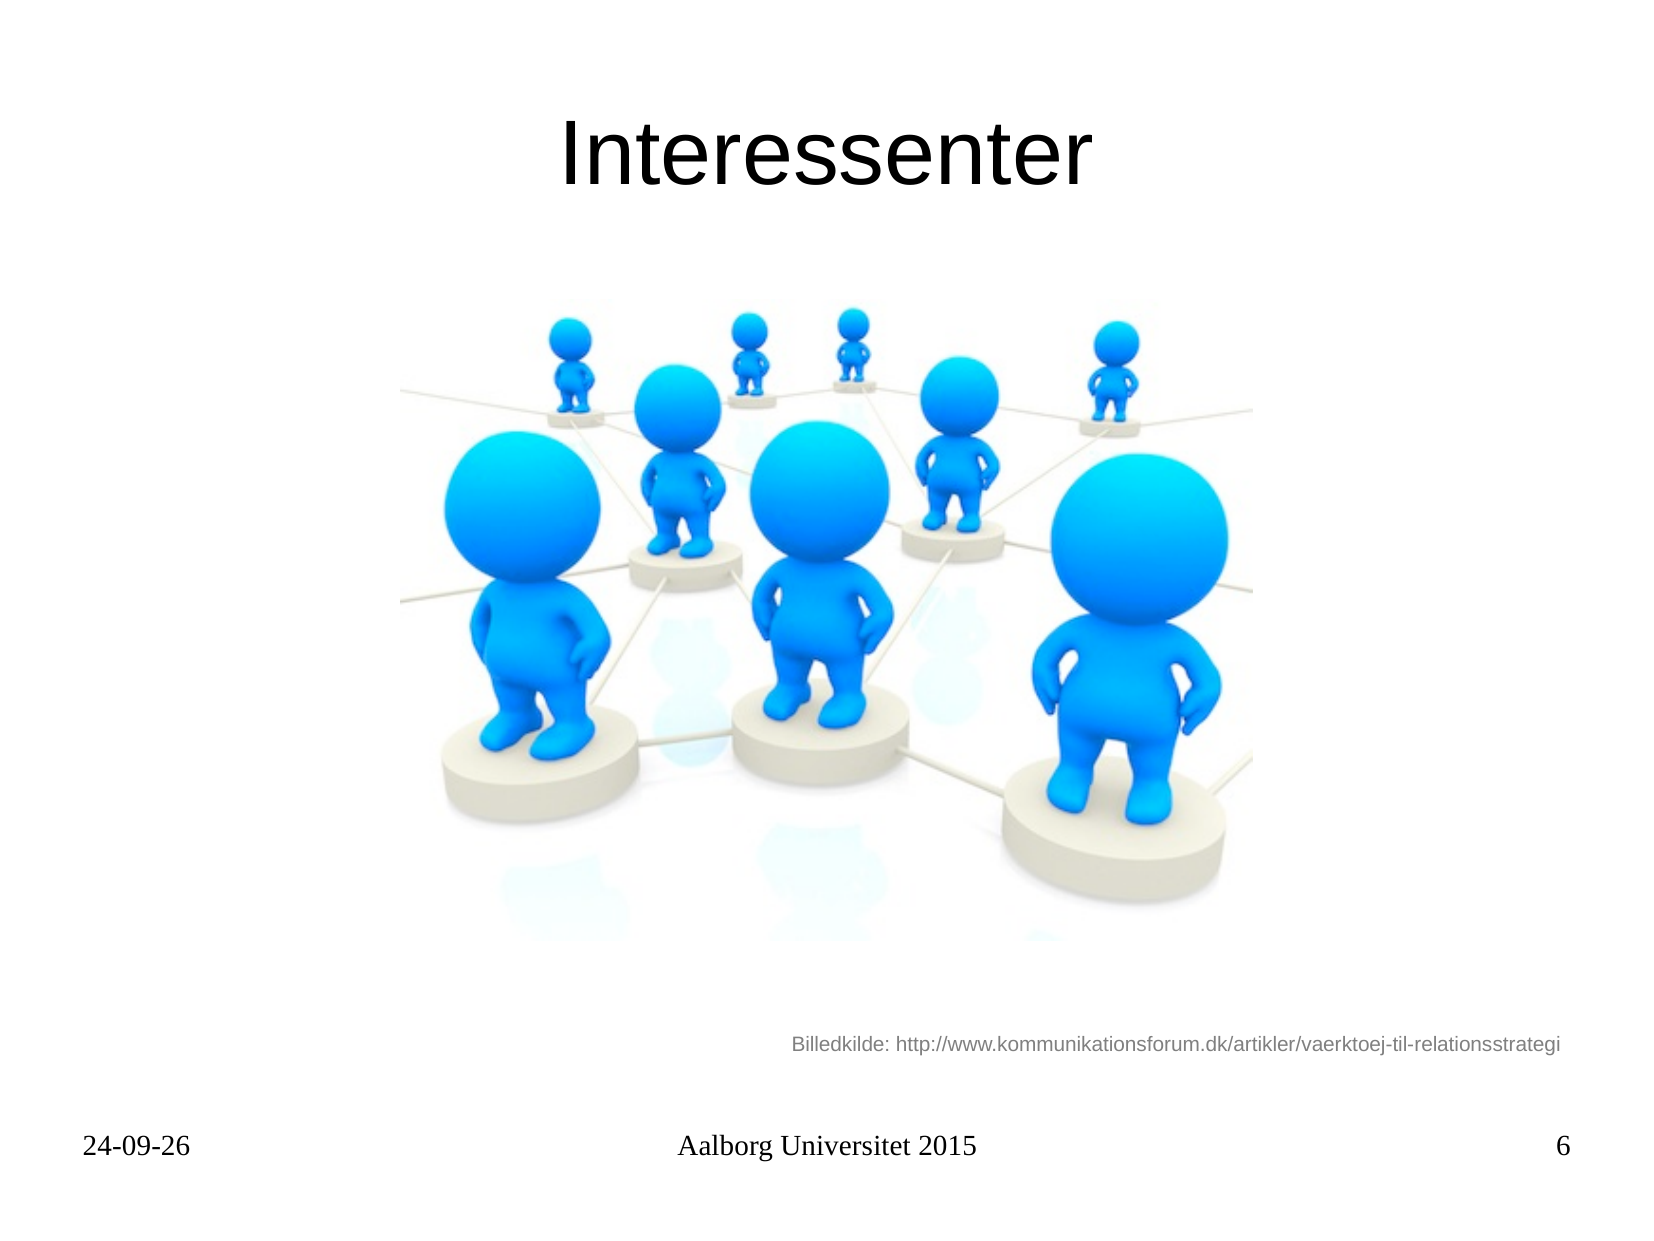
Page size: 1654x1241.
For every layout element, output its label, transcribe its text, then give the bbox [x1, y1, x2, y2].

picture [400, 299, 1253, 941]
title Interessenter [82, 49, 1571, 257]
text_box Billedkilde: http://www.kommunikationsforum.dk/artikler/vaerktoej-til-relationsstrategi [776, 1024, 1617, 1145]
